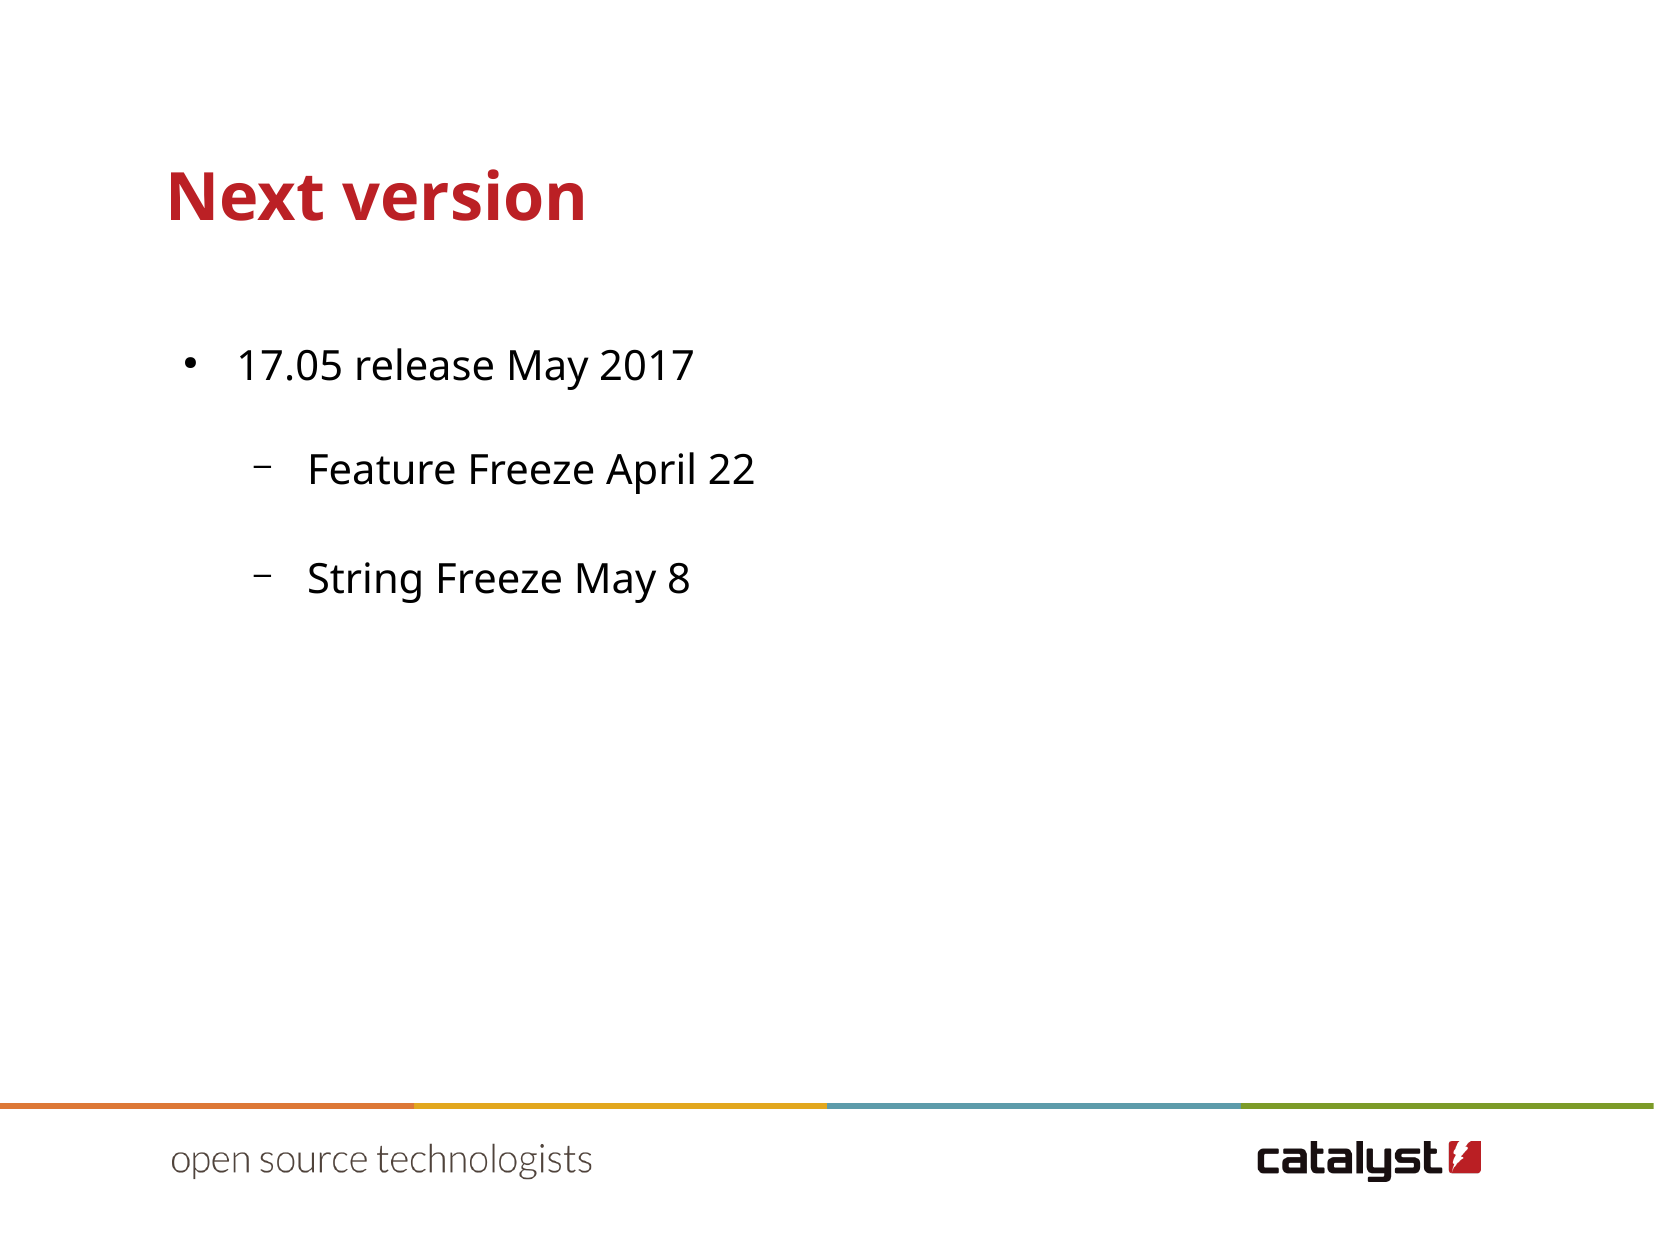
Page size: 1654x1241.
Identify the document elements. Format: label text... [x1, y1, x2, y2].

picture [0, 1103, 1654, 1182]
list 17.05 release May 2017 Feature Freeze April 22 String Freeze May 8 [165, 307, 1489, 1027]
title Next version [165, 90, 1489, 298]
